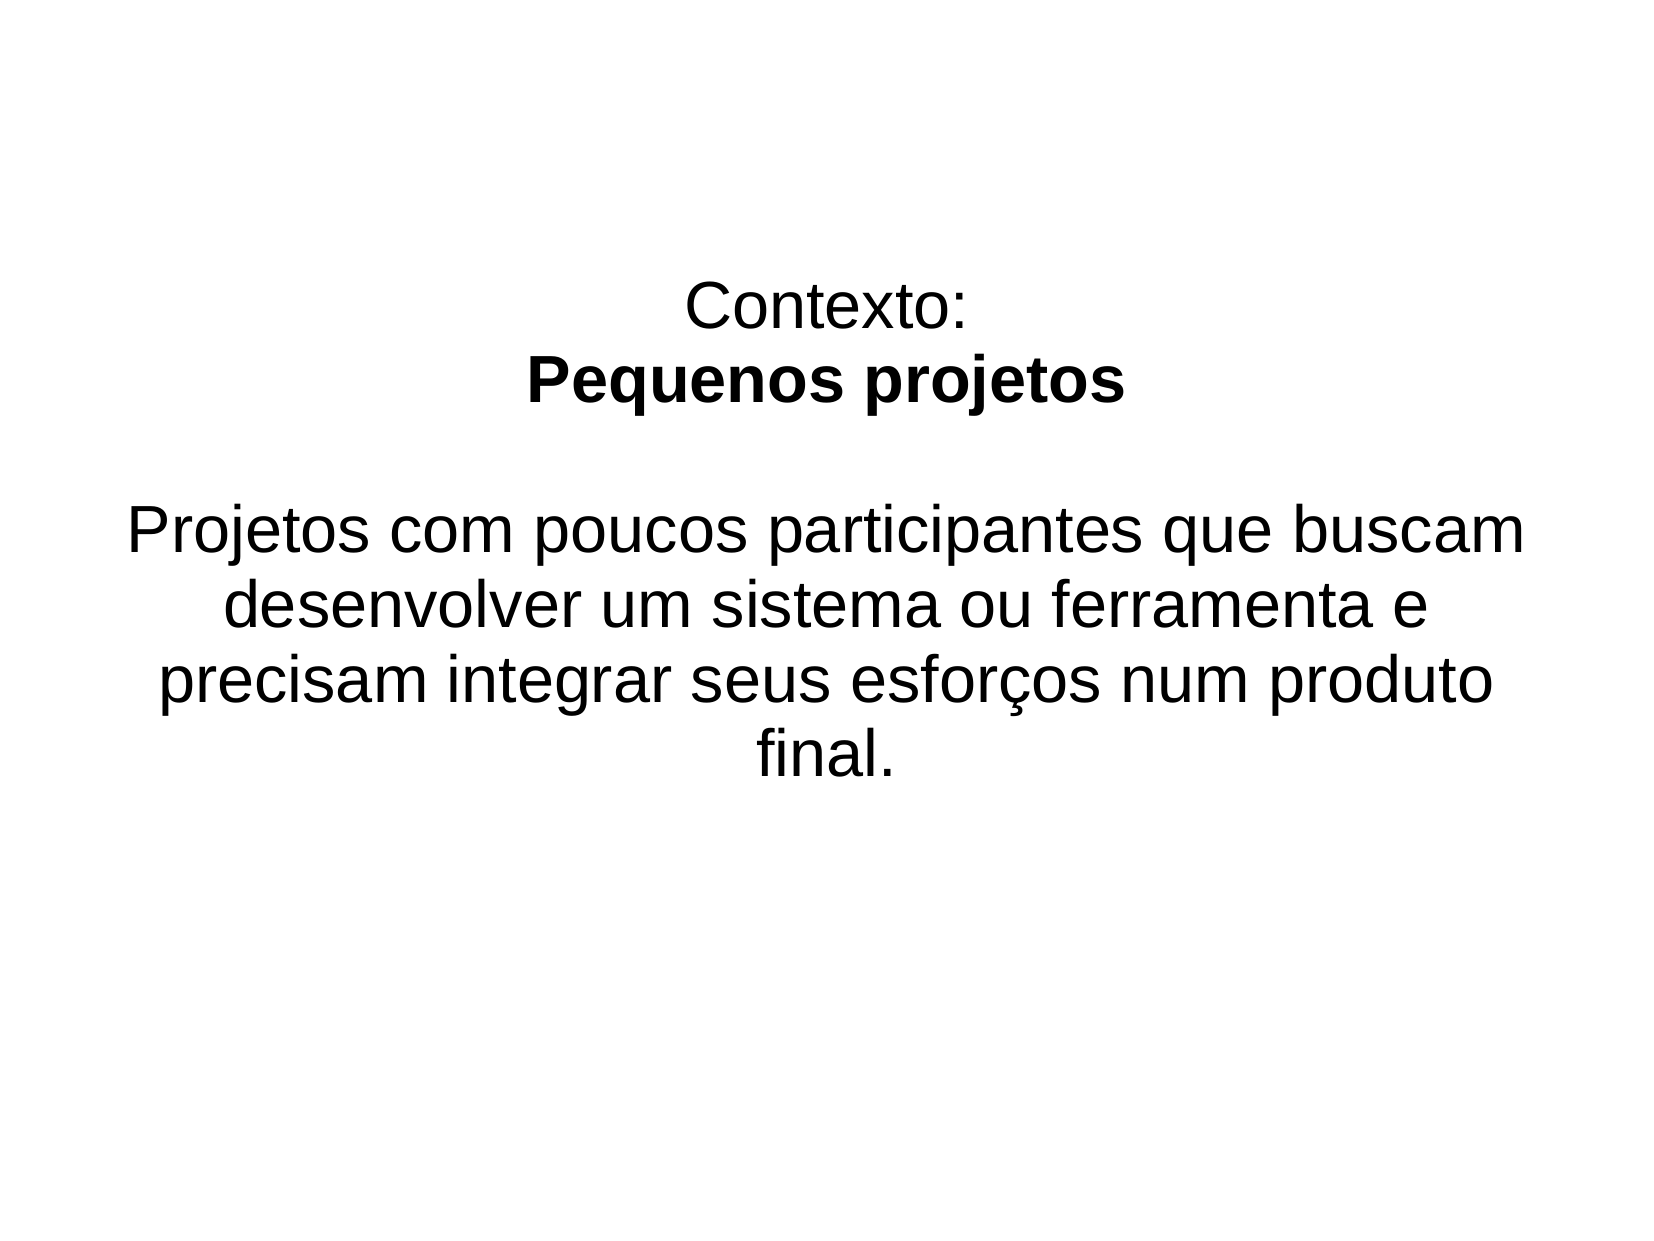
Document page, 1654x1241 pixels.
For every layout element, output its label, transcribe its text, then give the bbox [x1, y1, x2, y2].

subtitle Contexto: Pequenos projetos Projetos com poucos participantes que buscam desenvolver um sistema ou ferramenta e precisam integrar seus esforços num produto final. [82, 49, 1571, 1010]
